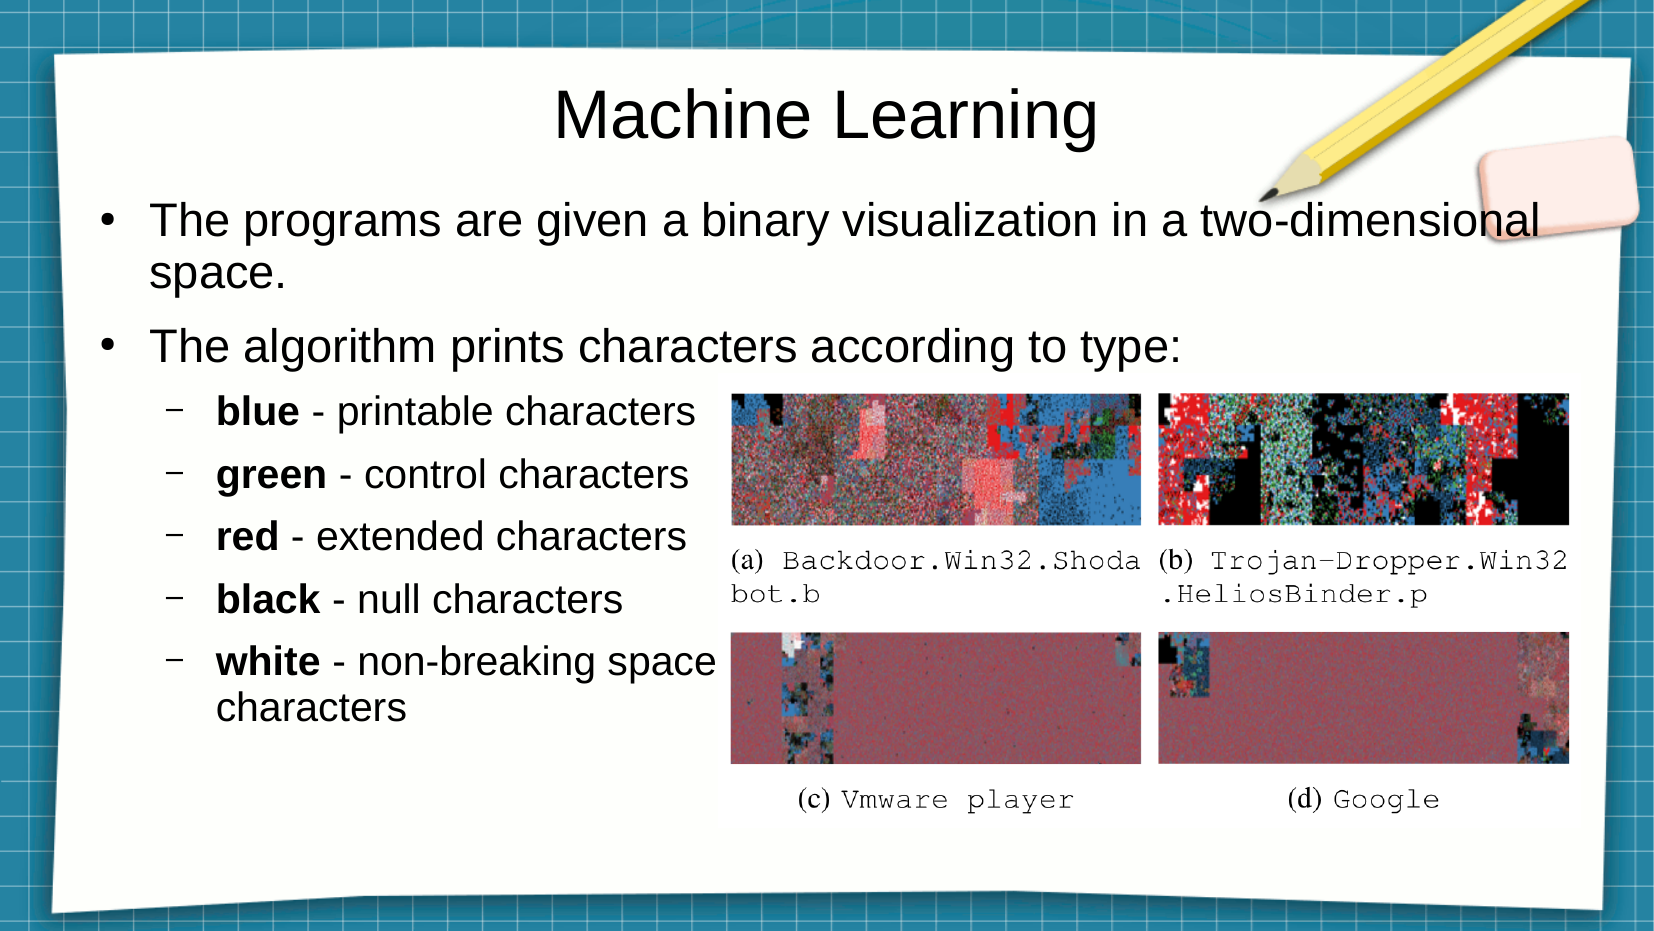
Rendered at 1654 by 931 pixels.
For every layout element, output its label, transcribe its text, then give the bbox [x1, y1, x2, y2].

list The programs are given a binary visualization in a two-dimensional space. The algorithm prints characters according to type: blue - printable characters green - control characters red - extended characters black - null characters white - non-breaking space characters [82, 193, 1571, 734]
title Machine Learning [82, 37, 1571, 193]
picture [0, 0, 1654, 931]
